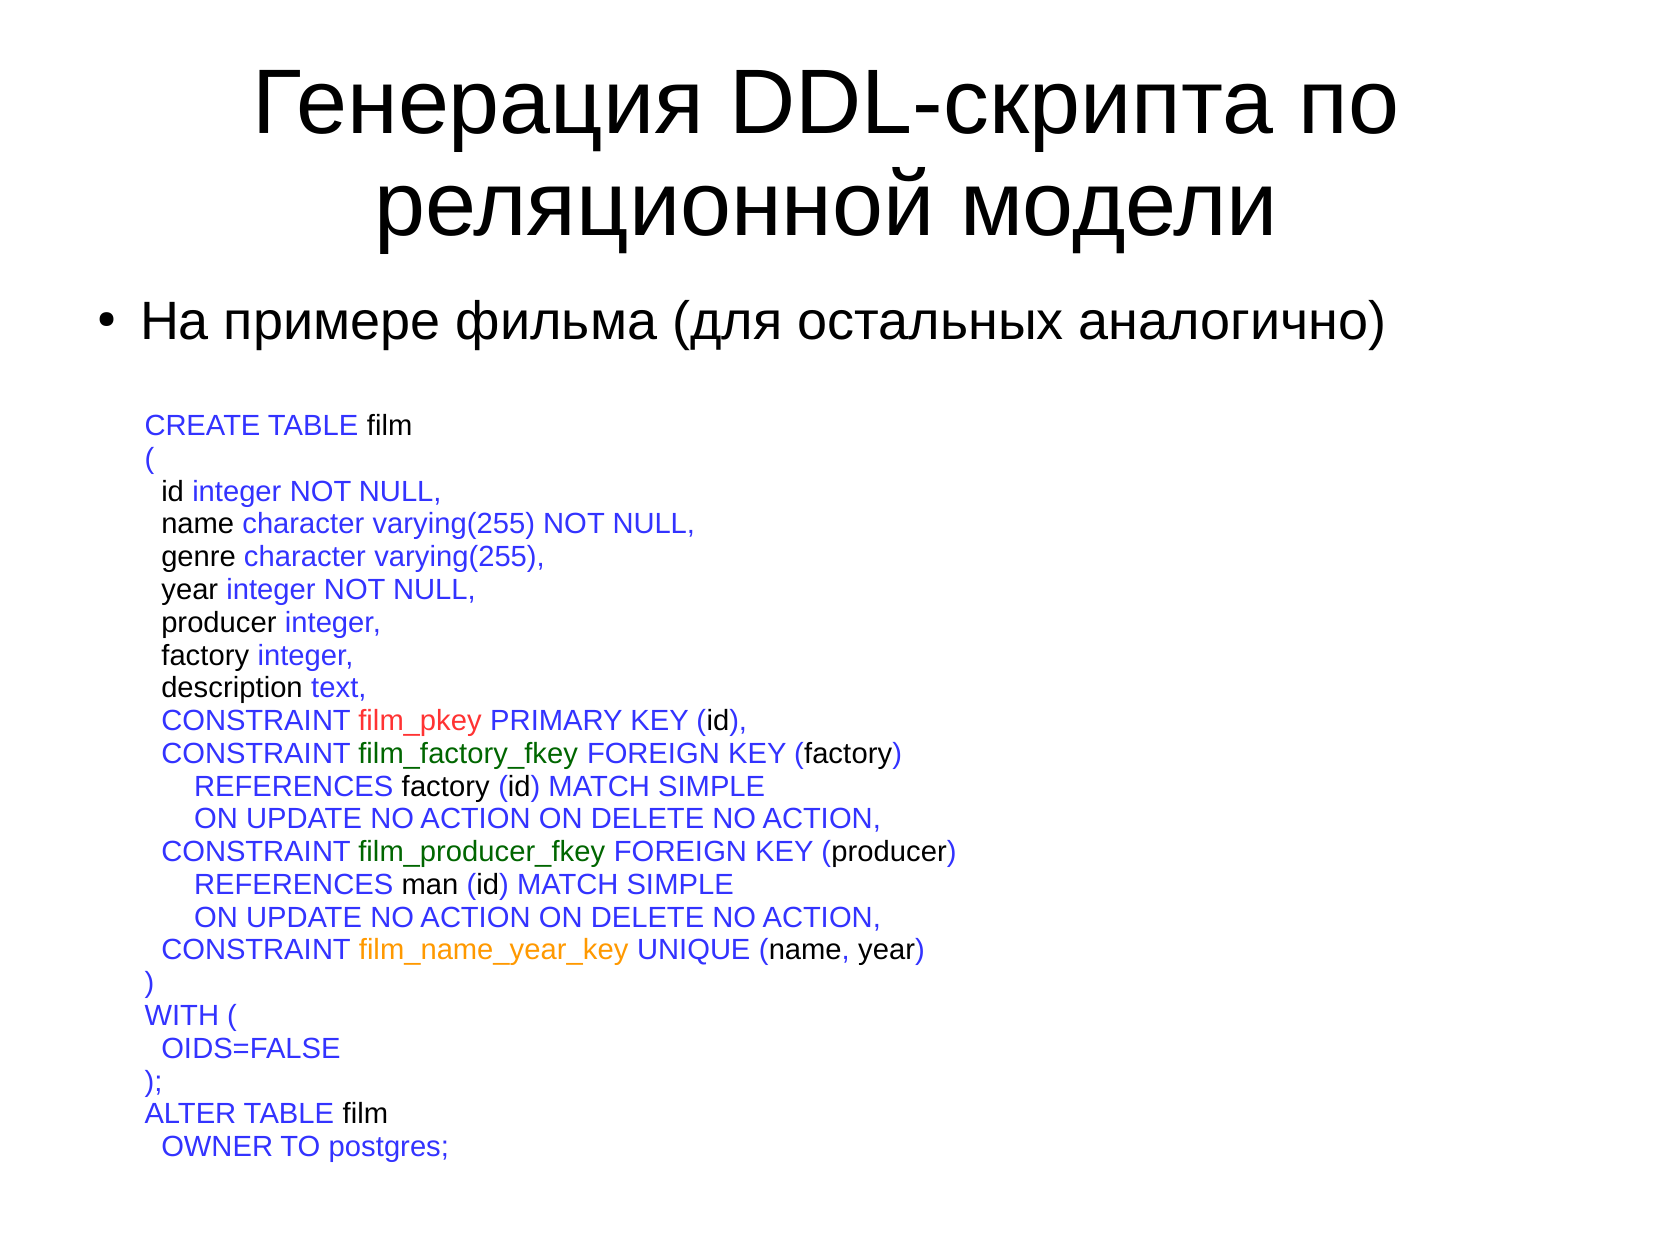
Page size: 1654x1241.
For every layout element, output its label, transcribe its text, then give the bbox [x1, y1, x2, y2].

title Генерация DDL-скрипта по реляционной модели [82, 49, 1571, 257]
text_box CREATE TABLE film ( id integer NOT NULL, name character varying(255) NOT NULL, genre character varying(255), year integer NOT NULL, producer integer, factory integer, description text, CONSTRAINT film_pkey PRIMARY KEY (id), CONSTRAINT film_factory_fkey FOREIGN KEY (factory) REFERENCES factory (id) MATCH SIMPLE ON UPDATE NO ACTION ON DELETE NO ACTION, CONSTRAINT film_producer_fkey FOREIGN KEY (producer) REFERENCES man (id) MATCH SIMPLE ON UPDATE NO ACTION ON DELETE NO ACTION, CONSTRAINT film_name_year_key UNIQUE (name, year) ) WITH ( OIDS=FALSE ); ALTER TABLE film OWNER TO postgres; [129, 401, 1205, 1171]
list На примере фильма (для остальных аналогично) [82, 290, 1571, 390]
